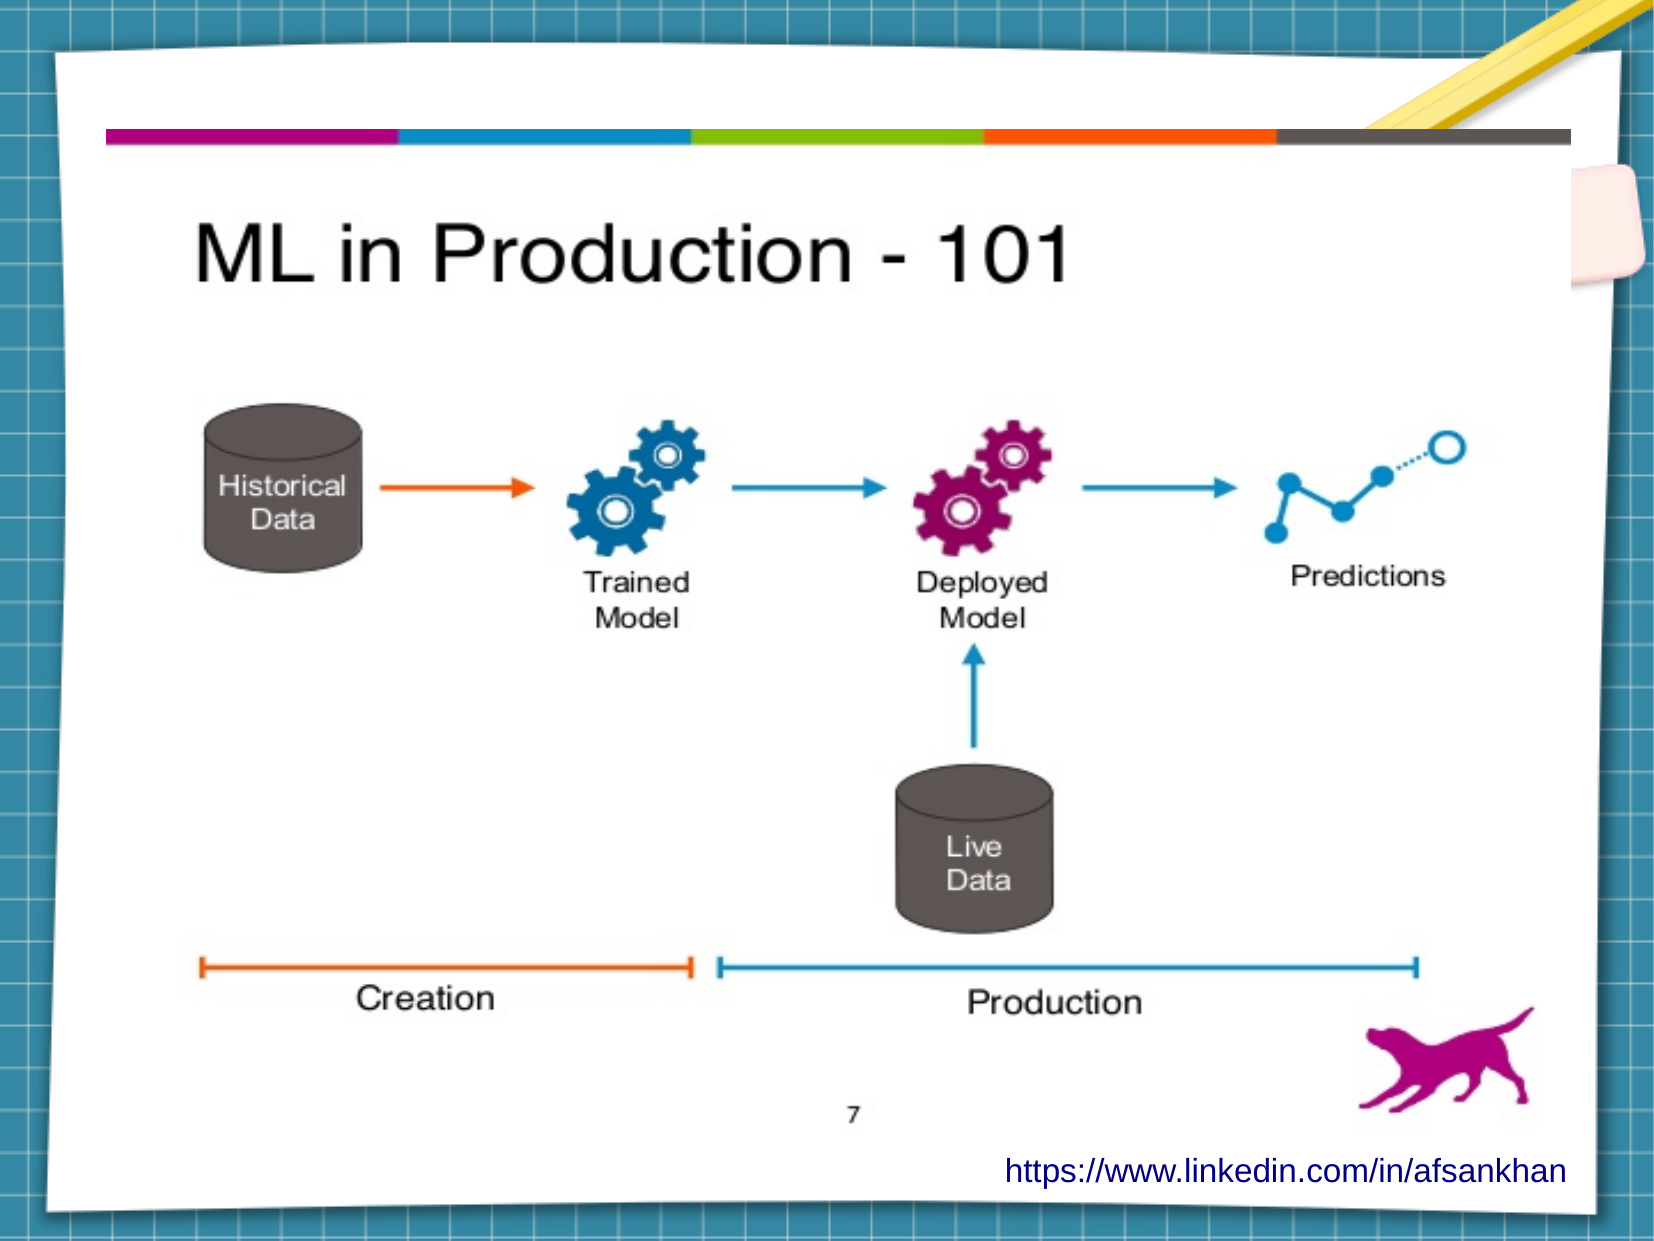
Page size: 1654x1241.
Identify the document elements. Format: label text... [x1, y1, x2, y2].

picture [0, 0, 1654, 1241]
text_box https://www.linkedin.com/in/afsankhan [990, 1145, 1583, 1198]
